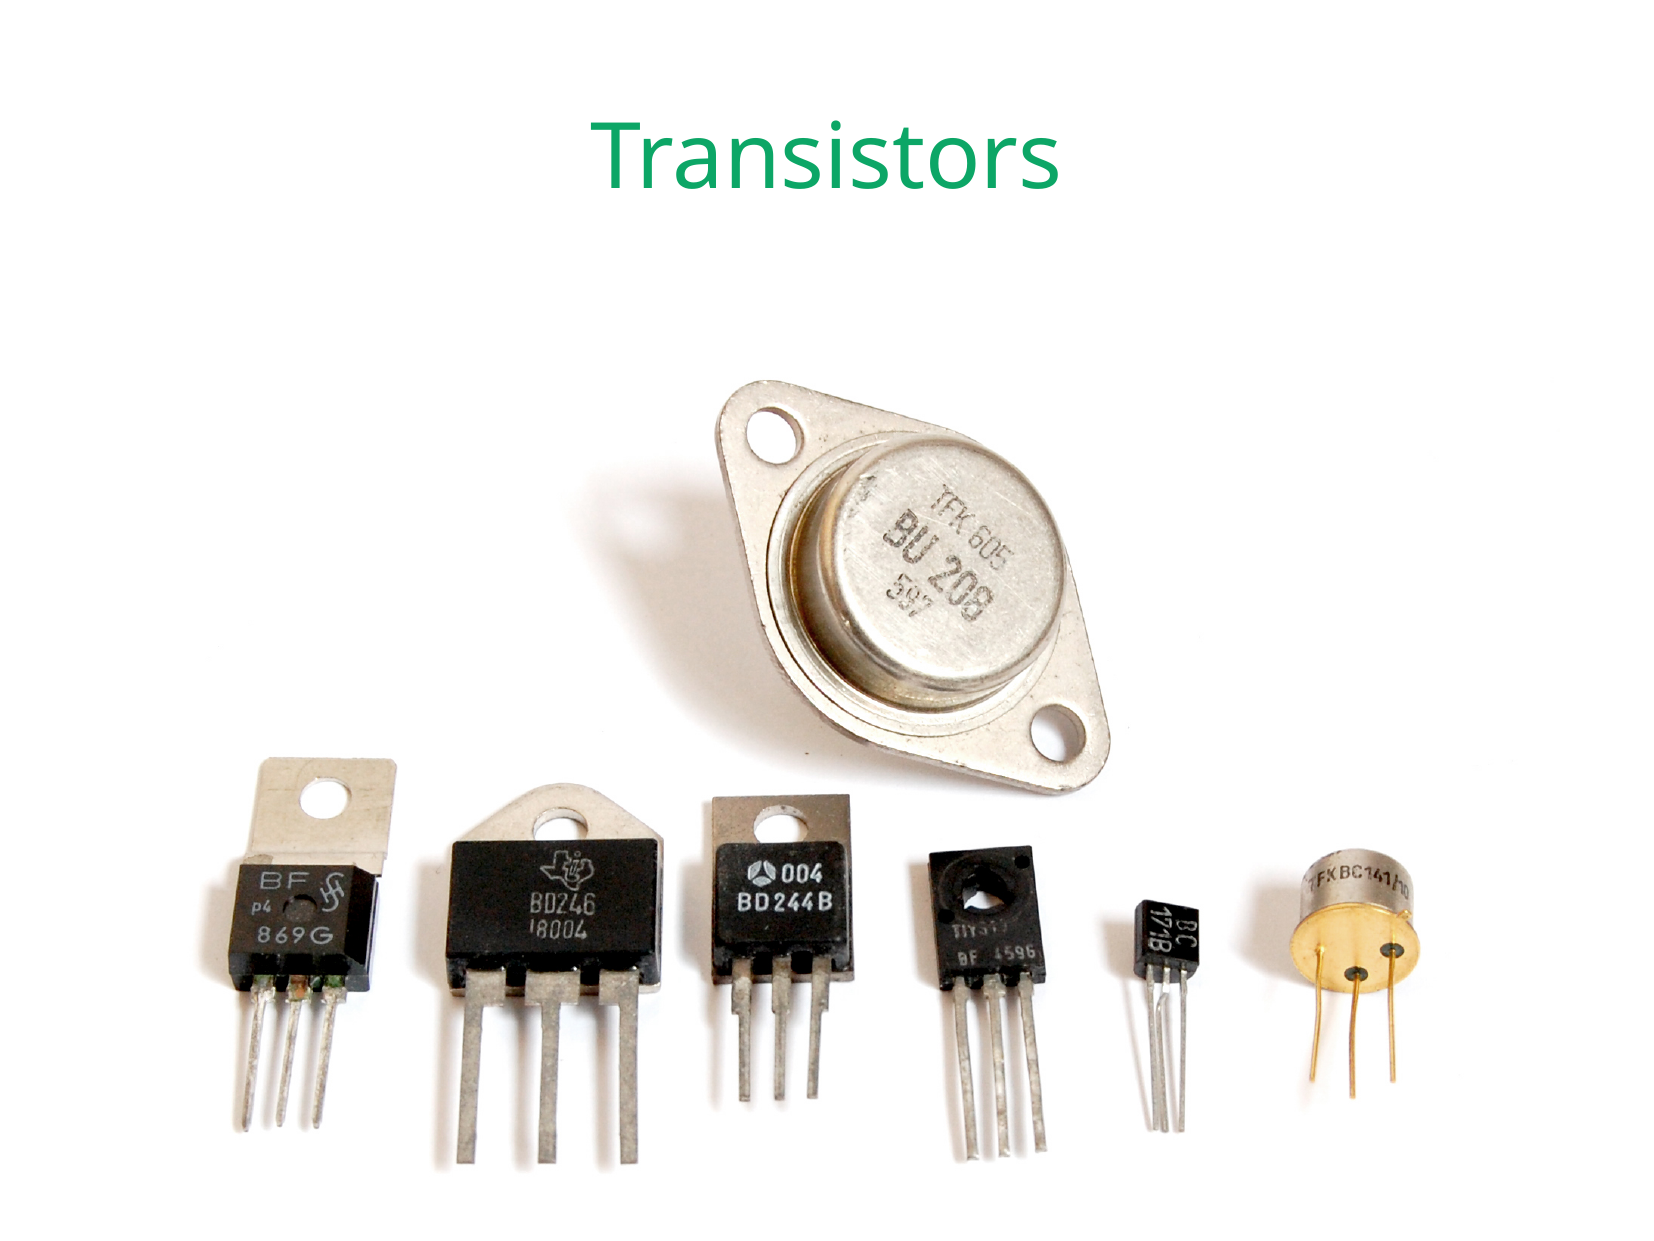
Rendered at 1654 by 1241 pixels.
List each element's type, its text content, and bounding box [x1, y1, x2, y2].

title Transistors [82, 49, 1571, 257]
picture [84, 359, 1569, 1195]
